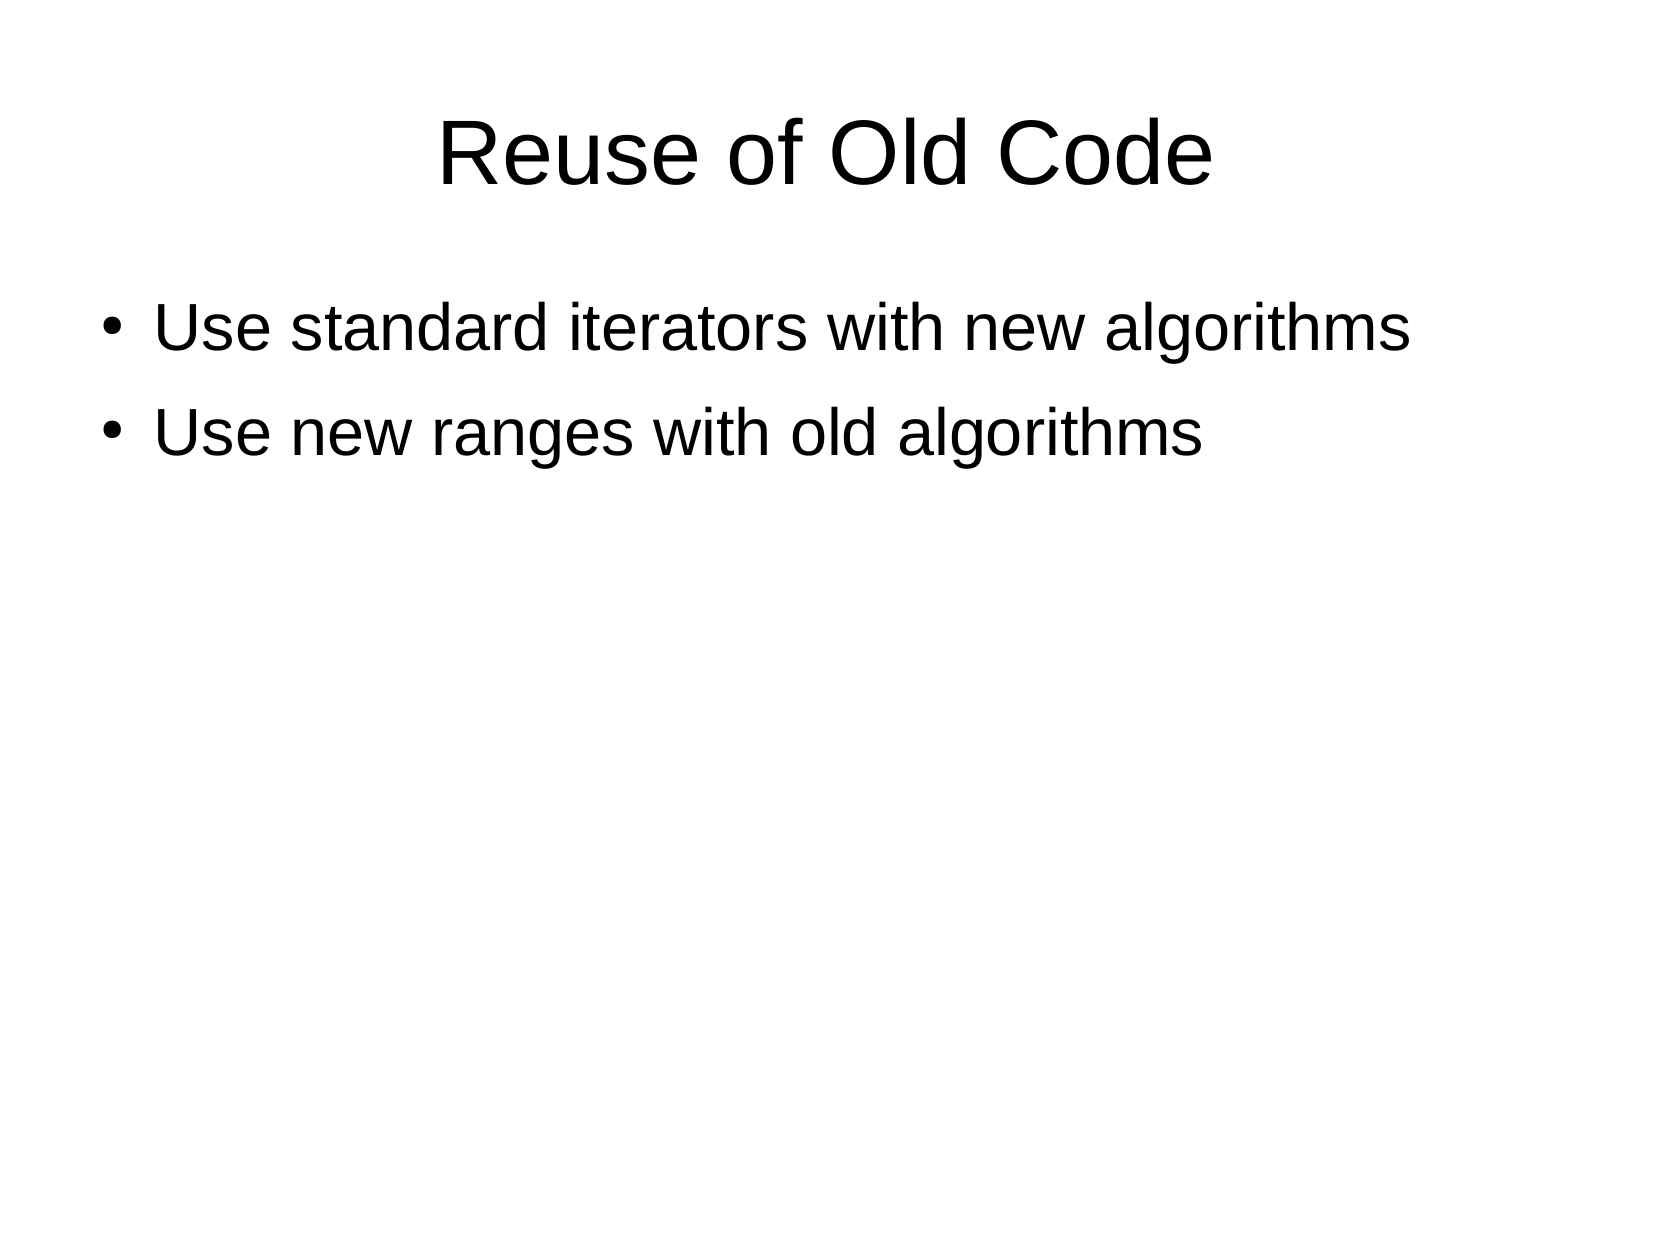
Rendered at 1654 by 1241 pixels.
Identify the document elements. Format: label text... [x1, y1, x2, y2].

title Reuse of Old Code [82, 49, 1571, 257]
list Use standard iterators with new algorithms Use new ranges with old algorithms [82, 290, 1571, 1010]
